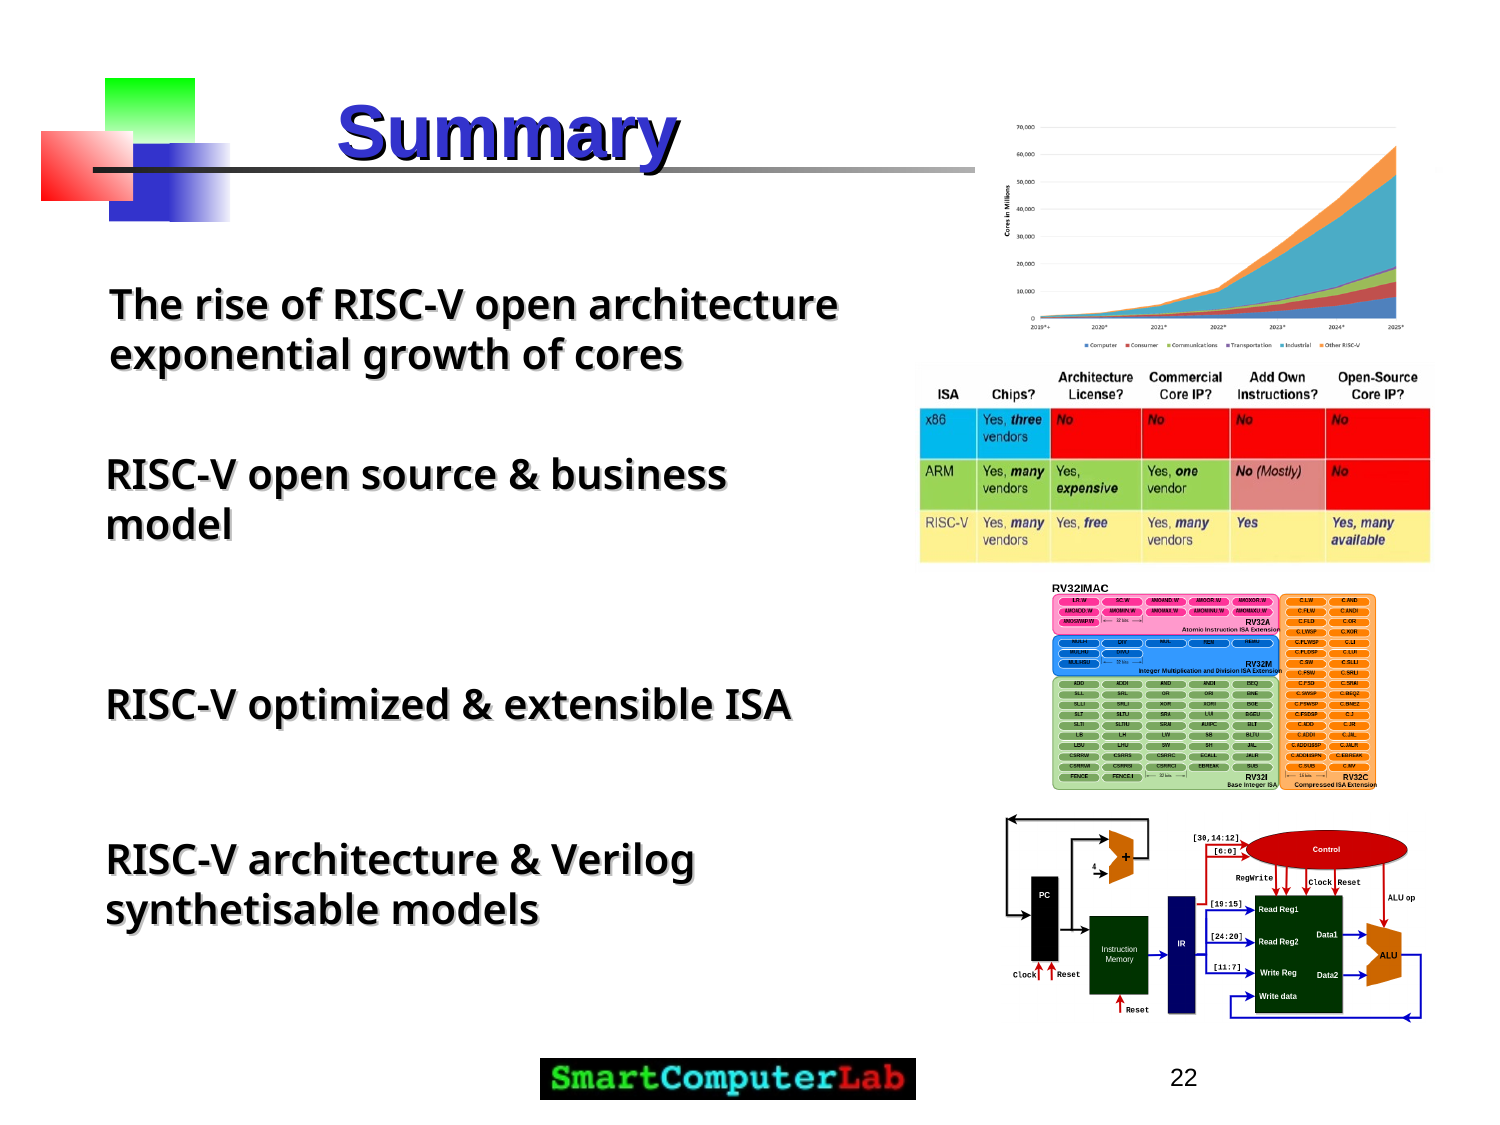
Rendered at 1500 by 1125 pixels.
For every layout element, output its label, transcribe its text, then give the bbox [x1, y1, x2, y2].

picture [915, 362, 1435, 573]
picture [1001, 812, 1426, 1023]
text_box RISC-V architecture & Verilog synthetisable models [90, 825, 867, 940]
title Summary [100, 74, 916, 180]
picture [975, 107, 1435, 357]
picture [1050, 581, 1378, 792]
text_box RISC-V optimized & extensible ISA [90, 670, 866, 736]
text_box The rise of RISC-V open architecture exponential growth of cores [94, 270, 871, 385]
picture [540, 1058, 916, 1100]
text_box RISC-V open source & business model [90, 440, 866, 555]
